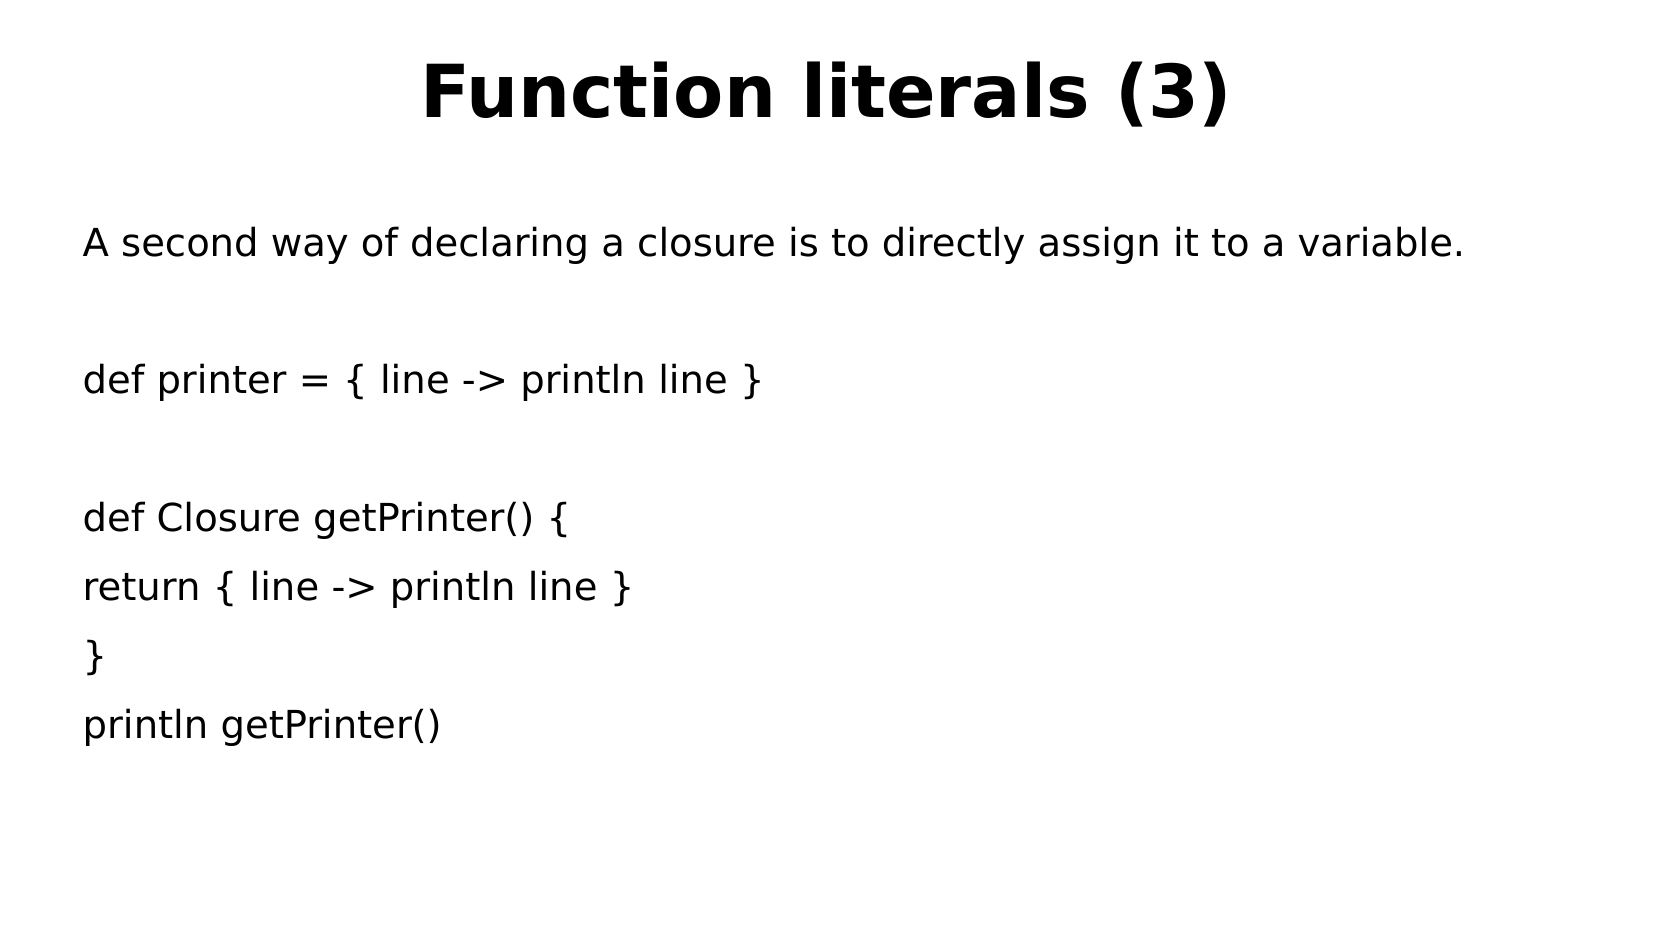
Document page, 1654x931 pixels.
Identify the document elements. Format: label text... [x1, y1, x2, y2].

list A second way of declaring a closure is to directly assign it to a variable. def printer = { line -> println line } def Closure getPrinter() { return { line -> println line } } println getPrinter() [82, 217, 1571, 758]
title Function literals (3) [82, 37, 1571, 147]
